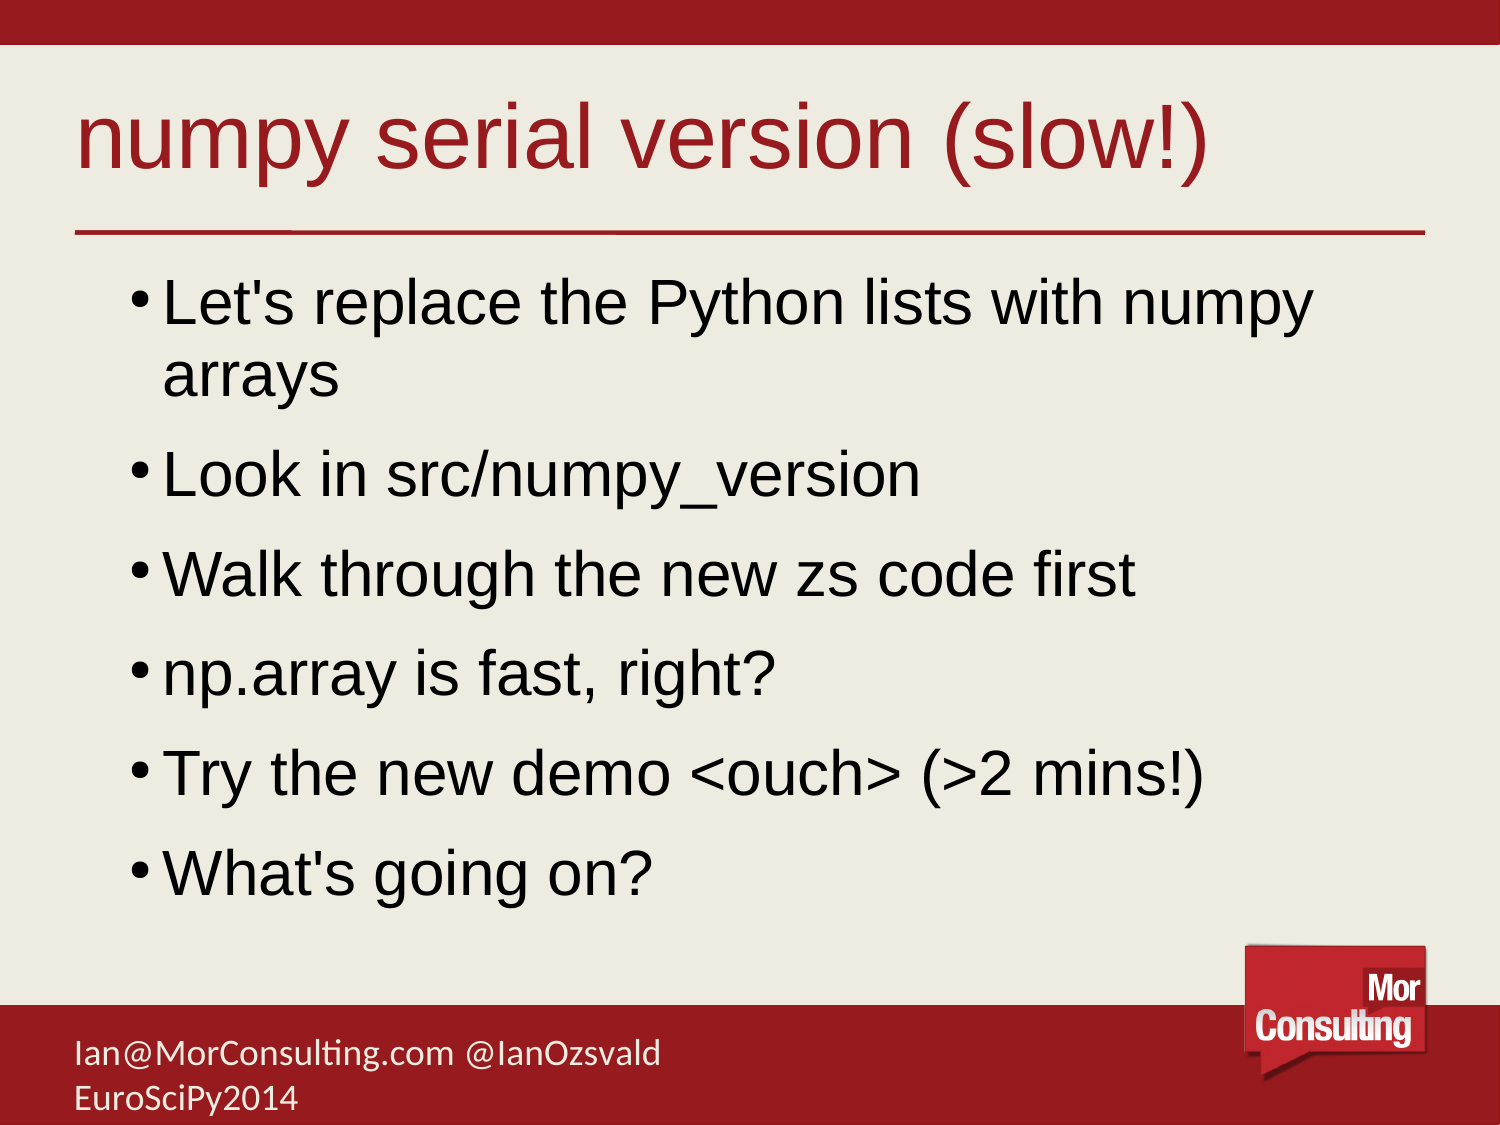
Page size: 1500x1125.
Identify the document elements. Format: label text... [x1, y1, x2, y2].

title numpy serial version (slow!) [74, 44, 1425, 232]
picture [1230, 935, 1438, 1089]
list Let's replace the Python lists with numpy arrays Look in src/numpy_version Walk through the new zs code first np.array is fast, right? Try the new demo <ouch> (>2 mins!) What's going on? [75, 263, 1395, 916]
